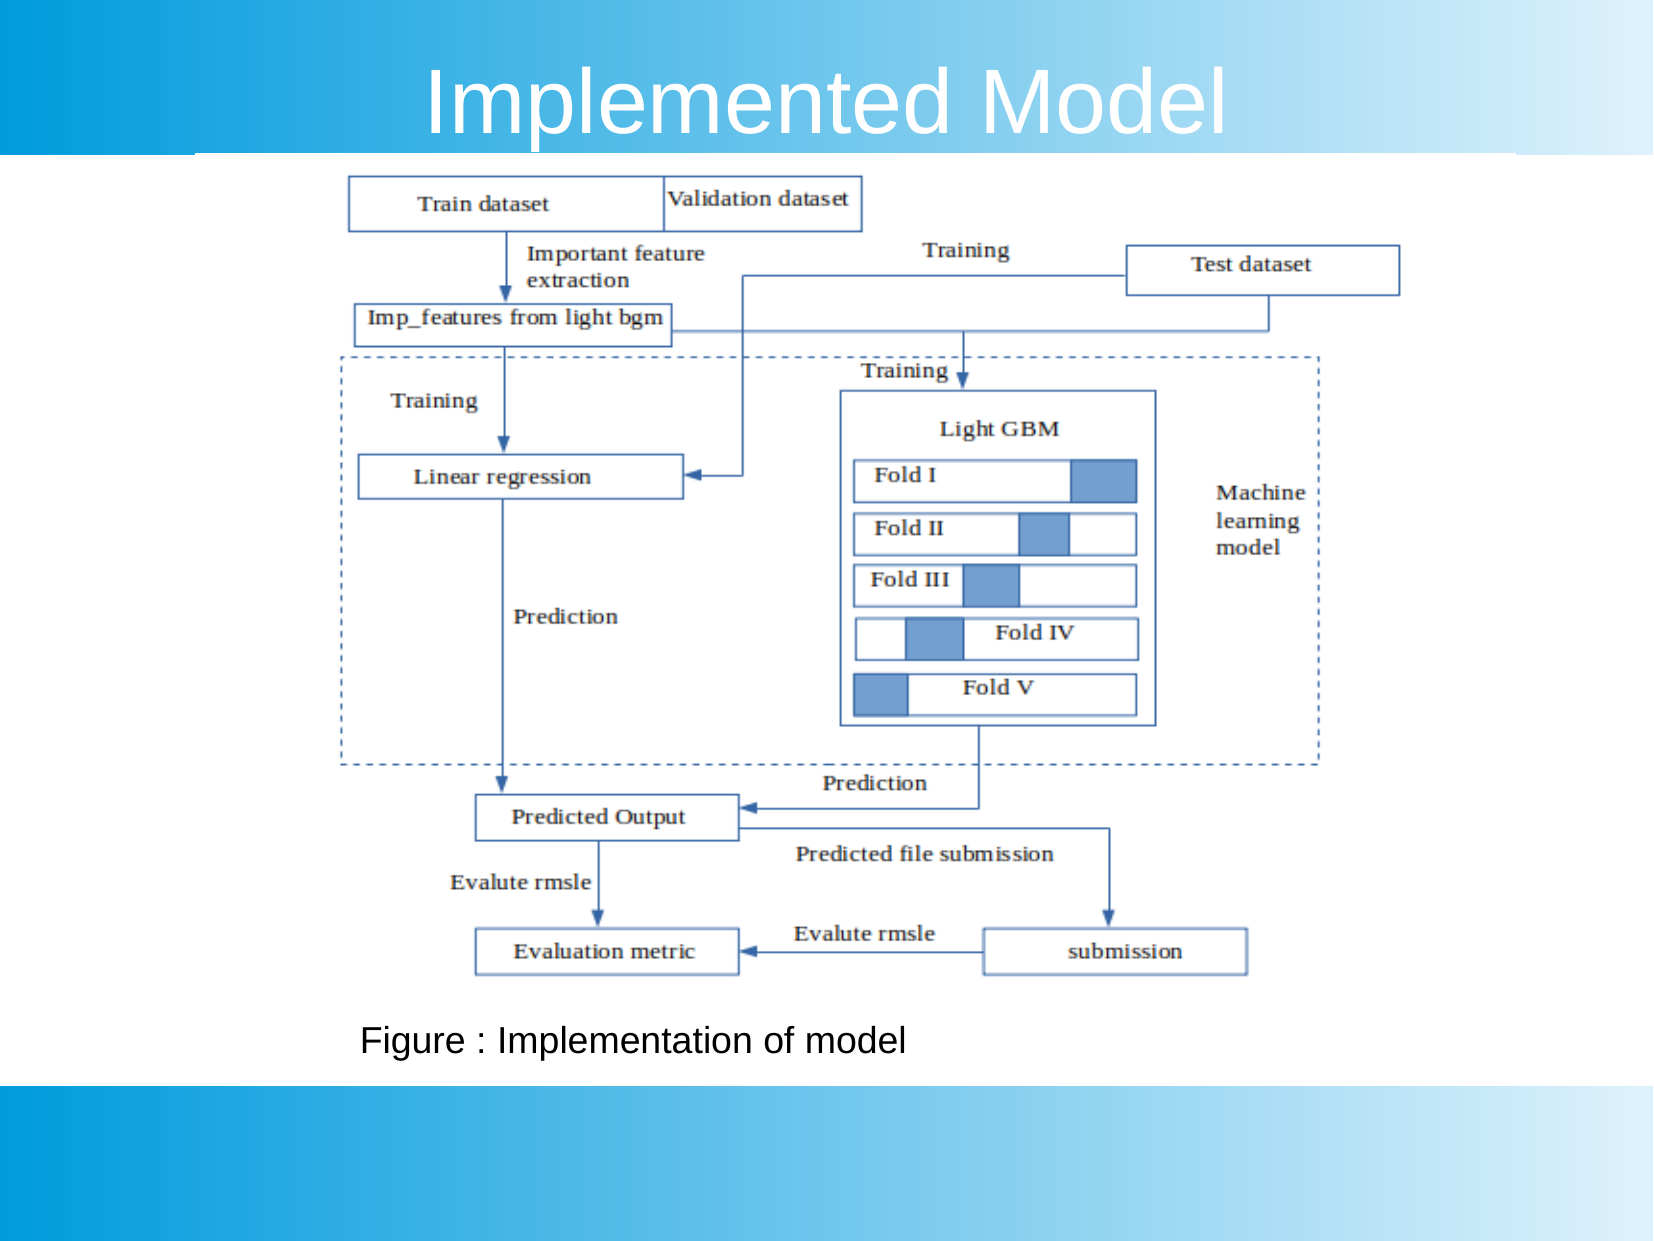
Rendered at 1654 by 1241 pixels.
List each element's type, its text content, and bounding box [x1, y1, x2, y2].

title Implemented Model [82, 49, 1571, 155]
text_box Figure : Implementation of model [345, 1011, 1246, 1069]
picture [195, 153, 1516, 1012]
